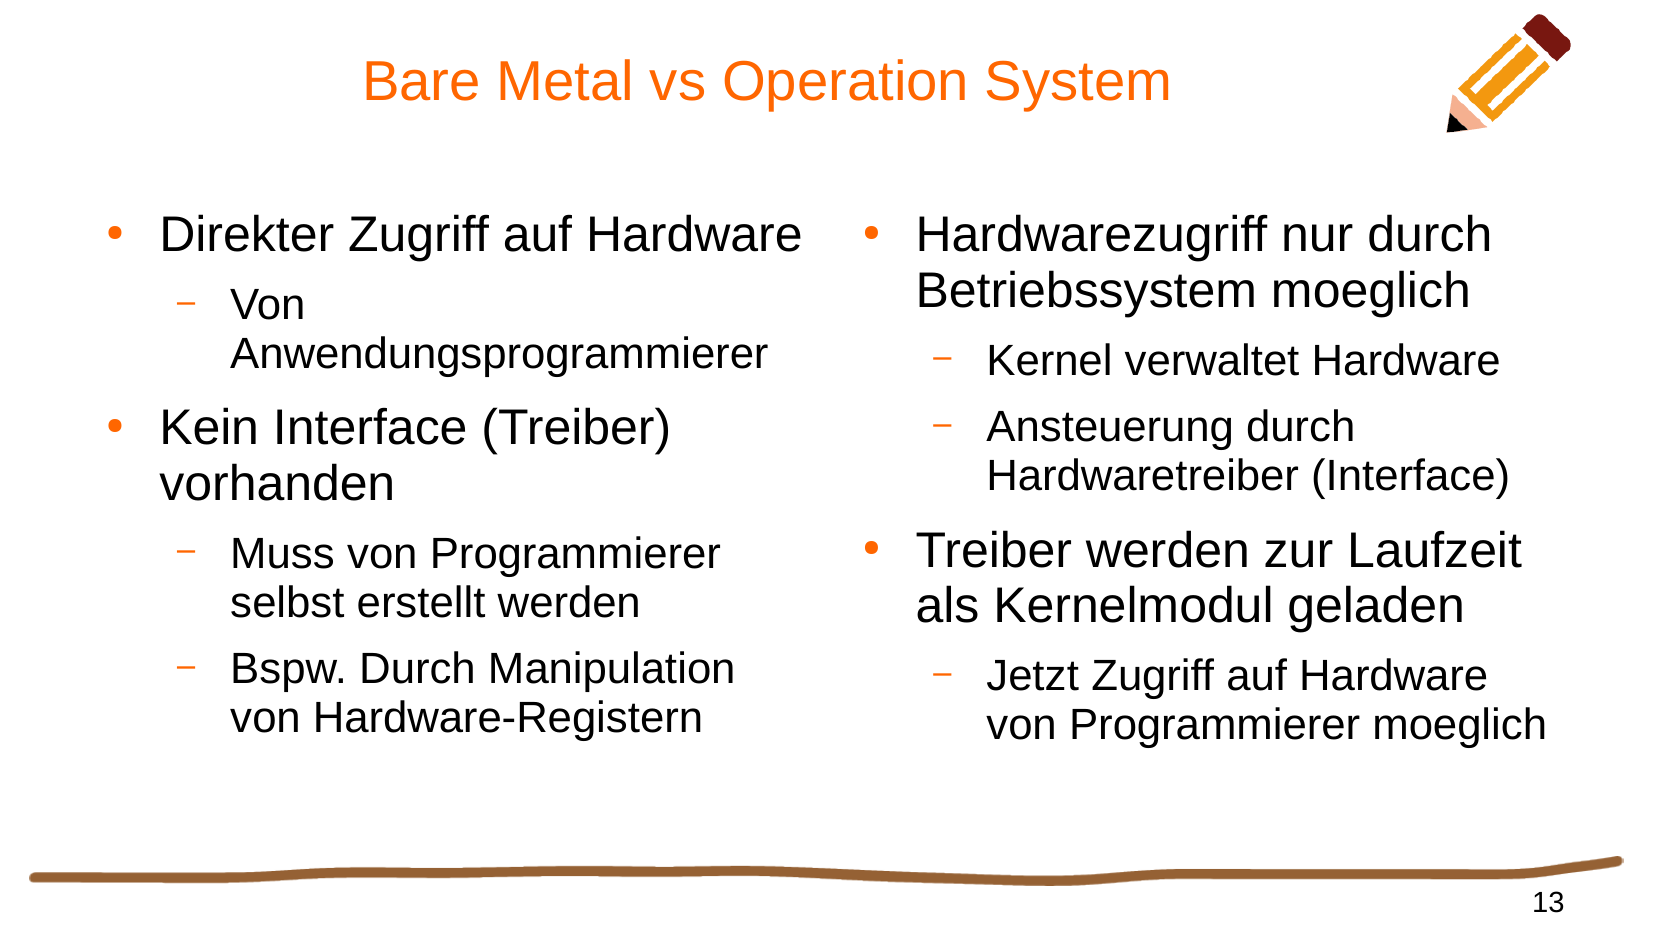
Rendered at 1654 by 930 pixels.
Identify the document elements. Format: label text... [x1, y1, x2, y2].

list Hardwarezugriff nur durch Betriebssystem moeglich Kernel verwaltet Hardware Ansteuerung durch Hardwaretreiber (Interface) Treiber werden zur Laufzeit als Kernelmodul geladen Jetzt Zugriff auf Hardware von Programmierer moeglich [844, 206, 1565, 857]
picture [29, 856, 1624, 886]
list Direkter Zugriff auf Hardware Von Anwendungsprogrammierer Kein Interface (Treiber) vorhanden Muss von Programmierer selbst erstellt werden Bspw. Durch Manipulation von Hardware-Registern [88, 206, 809, 857]
title Bare Metal vs Operation System [88, 29, 1447, 133]
picture [1446, 14, 1571, 133]
